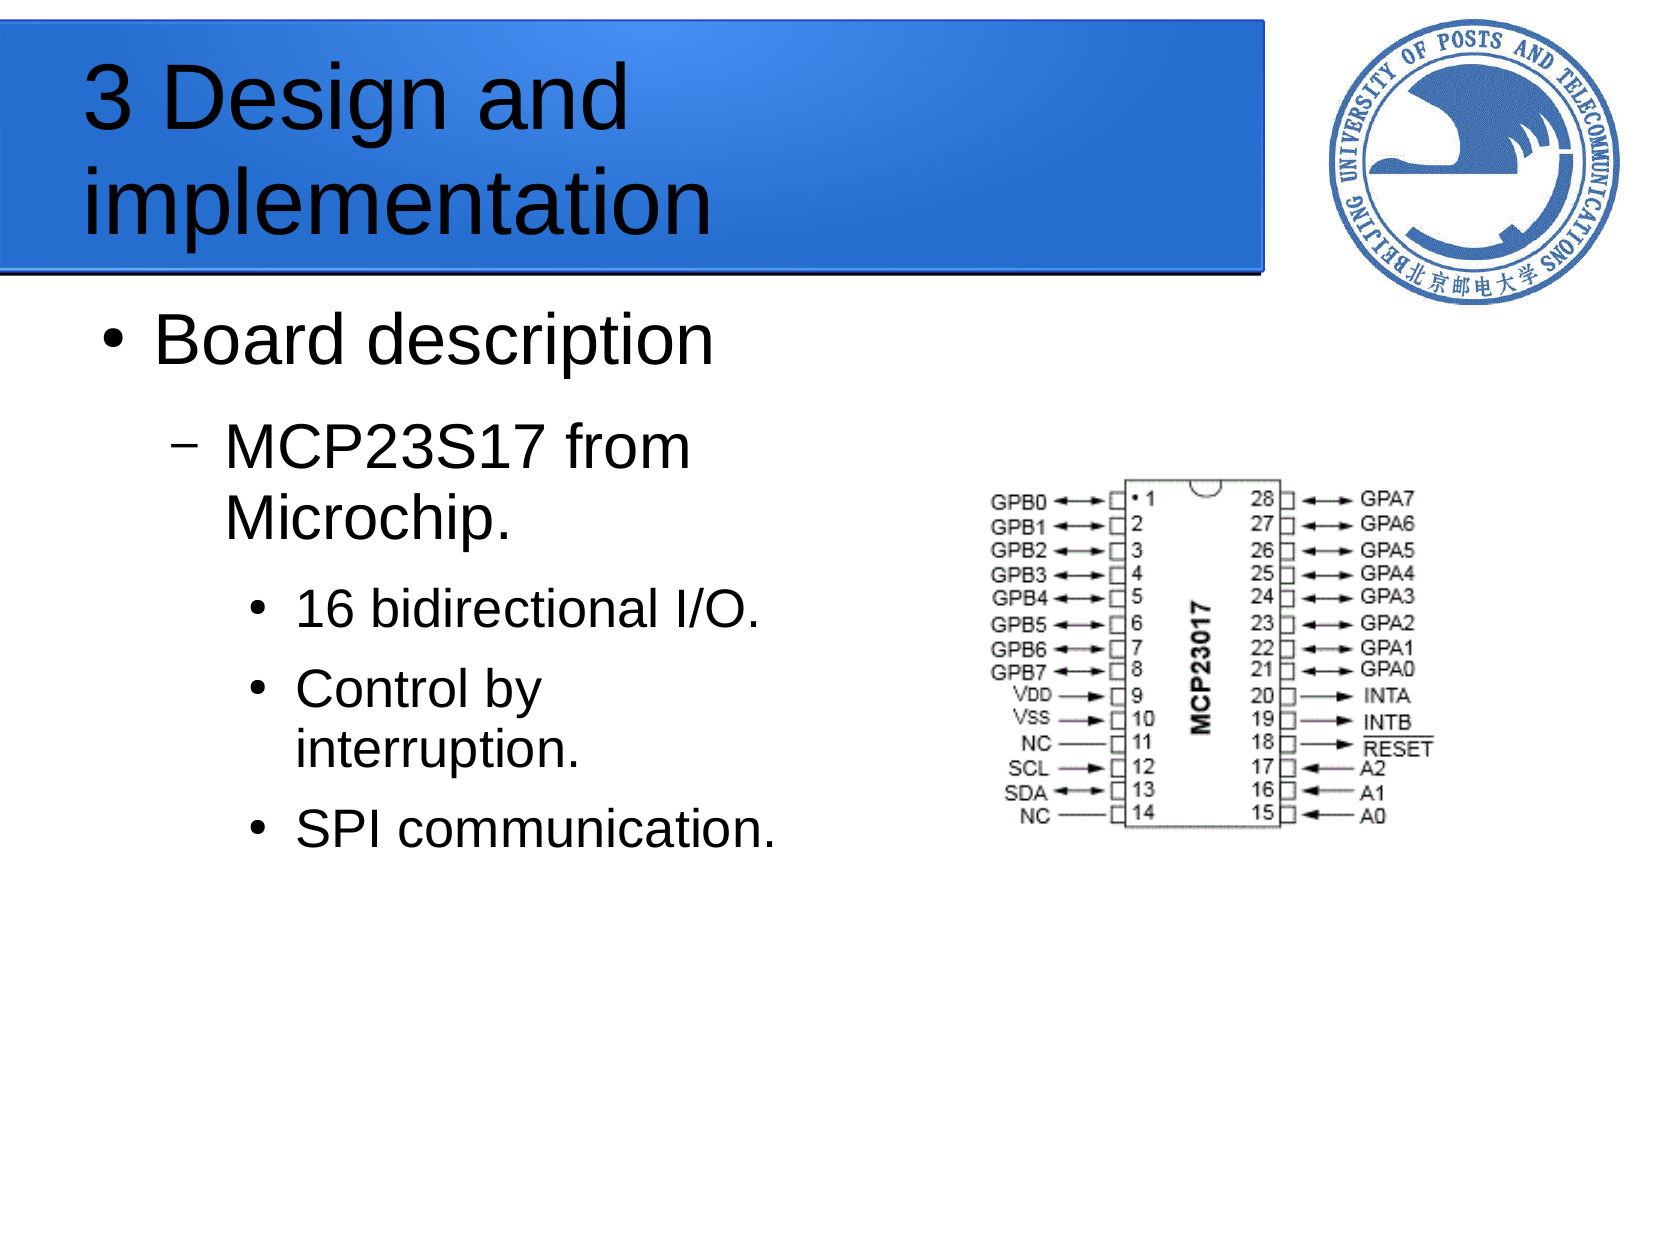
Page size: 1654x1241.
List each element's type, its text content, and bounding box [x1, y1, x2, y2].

list Board description MCP23S17 from Microchip. 16 bidirectional I/O. Control by interruption. SPI communication. [82, 299, 809, 1019]
title 3 Design and implementation [82, 45, 1235, 254]
picture [970, 472, 1446, 845]
picture [1318, 15, 1635, 315]
